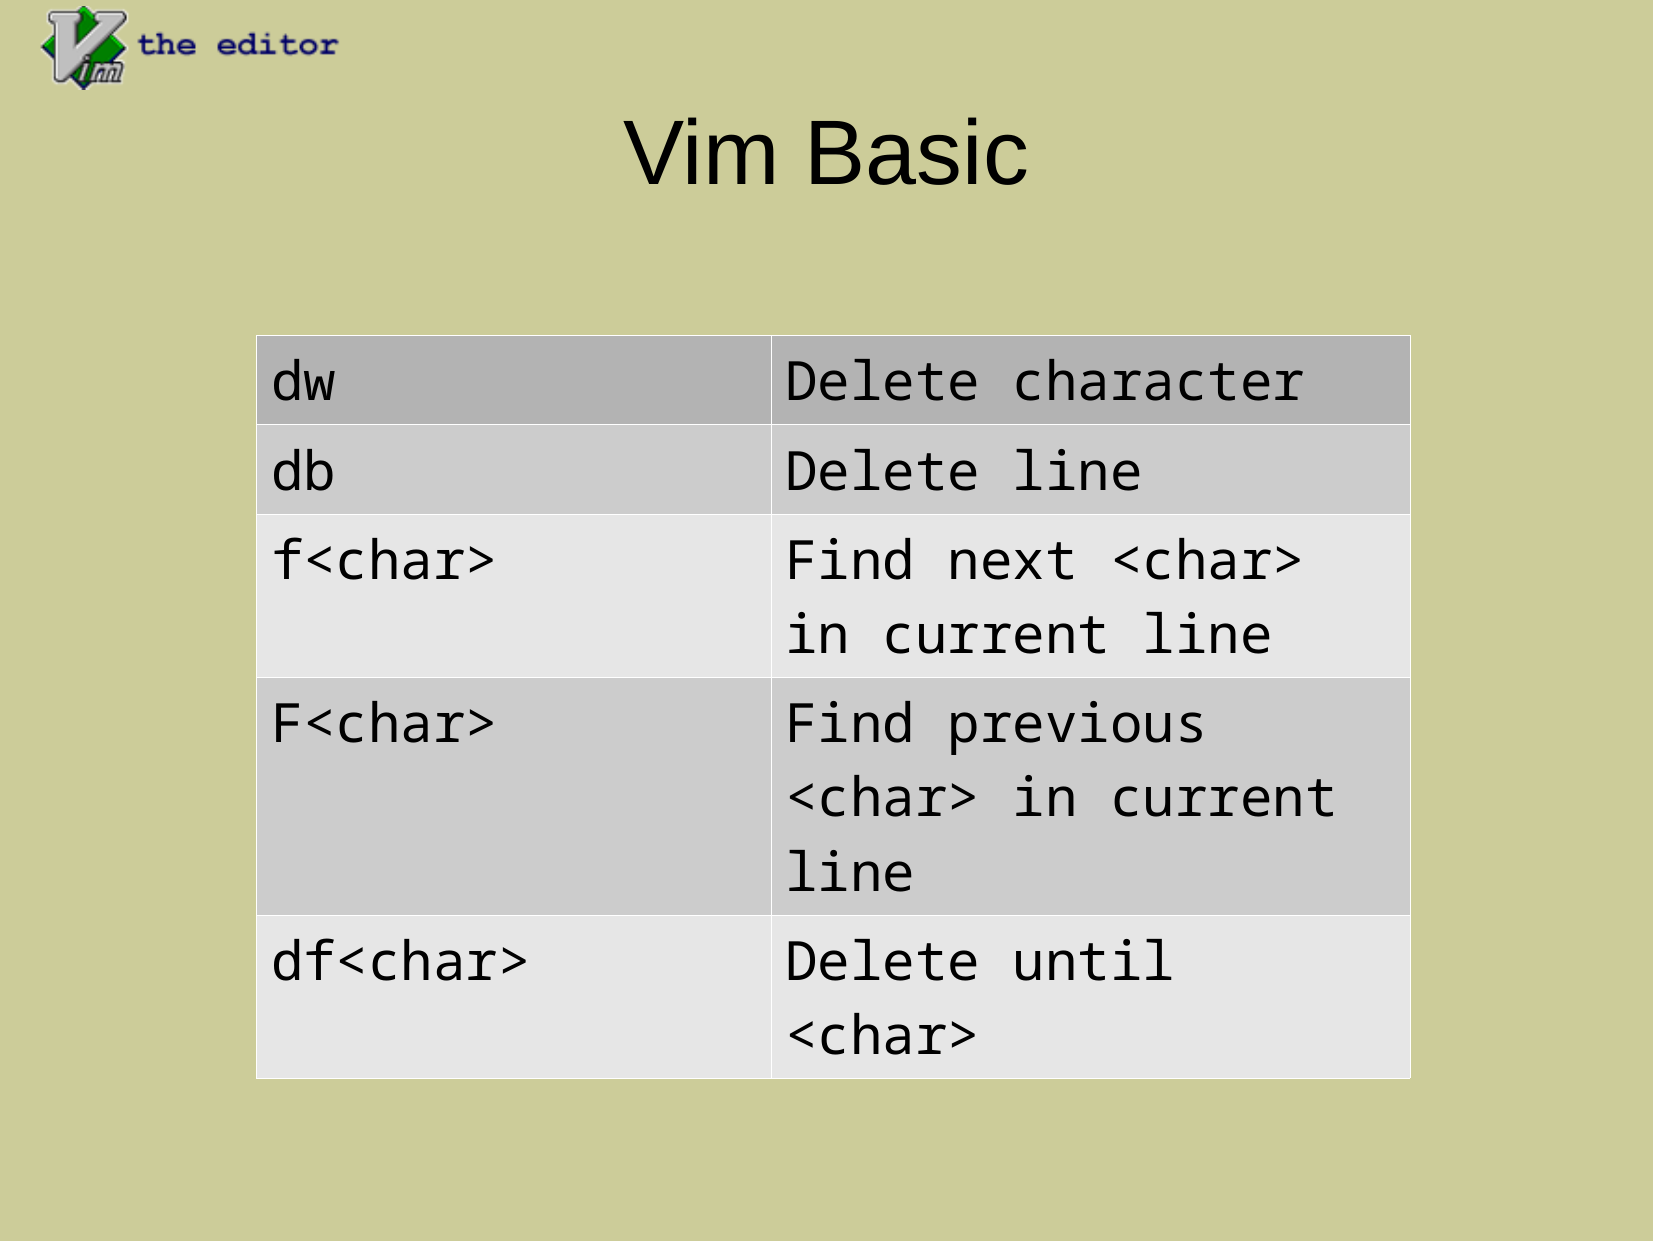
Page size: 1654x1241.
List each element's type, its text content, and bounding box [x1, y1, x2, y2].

table_cell Find next <char> in current line [772, 515, 1410, 677]
table_cell Delete line [772, 425, 1410, 514]
table_cell Find previous <char> in current line [772, 678, 1410, 915]
table_cell Delete until <char> [772, 916, 1410, 1078]
title Vim Basic [82, 49, 1571, 257]
table_cell db [257, 425, 771, 514]
table_header Delete character [772, 336, 1410, 424]
table_cell f<char> [257, 515, 771, 677]
table_header dw [257, 336, 771, 424]
picture [6, 6, 341, 91]
table_cell df<char> [257, 916, 771, 1078]
table_cell F<char> [257, 678, 771, 915]
